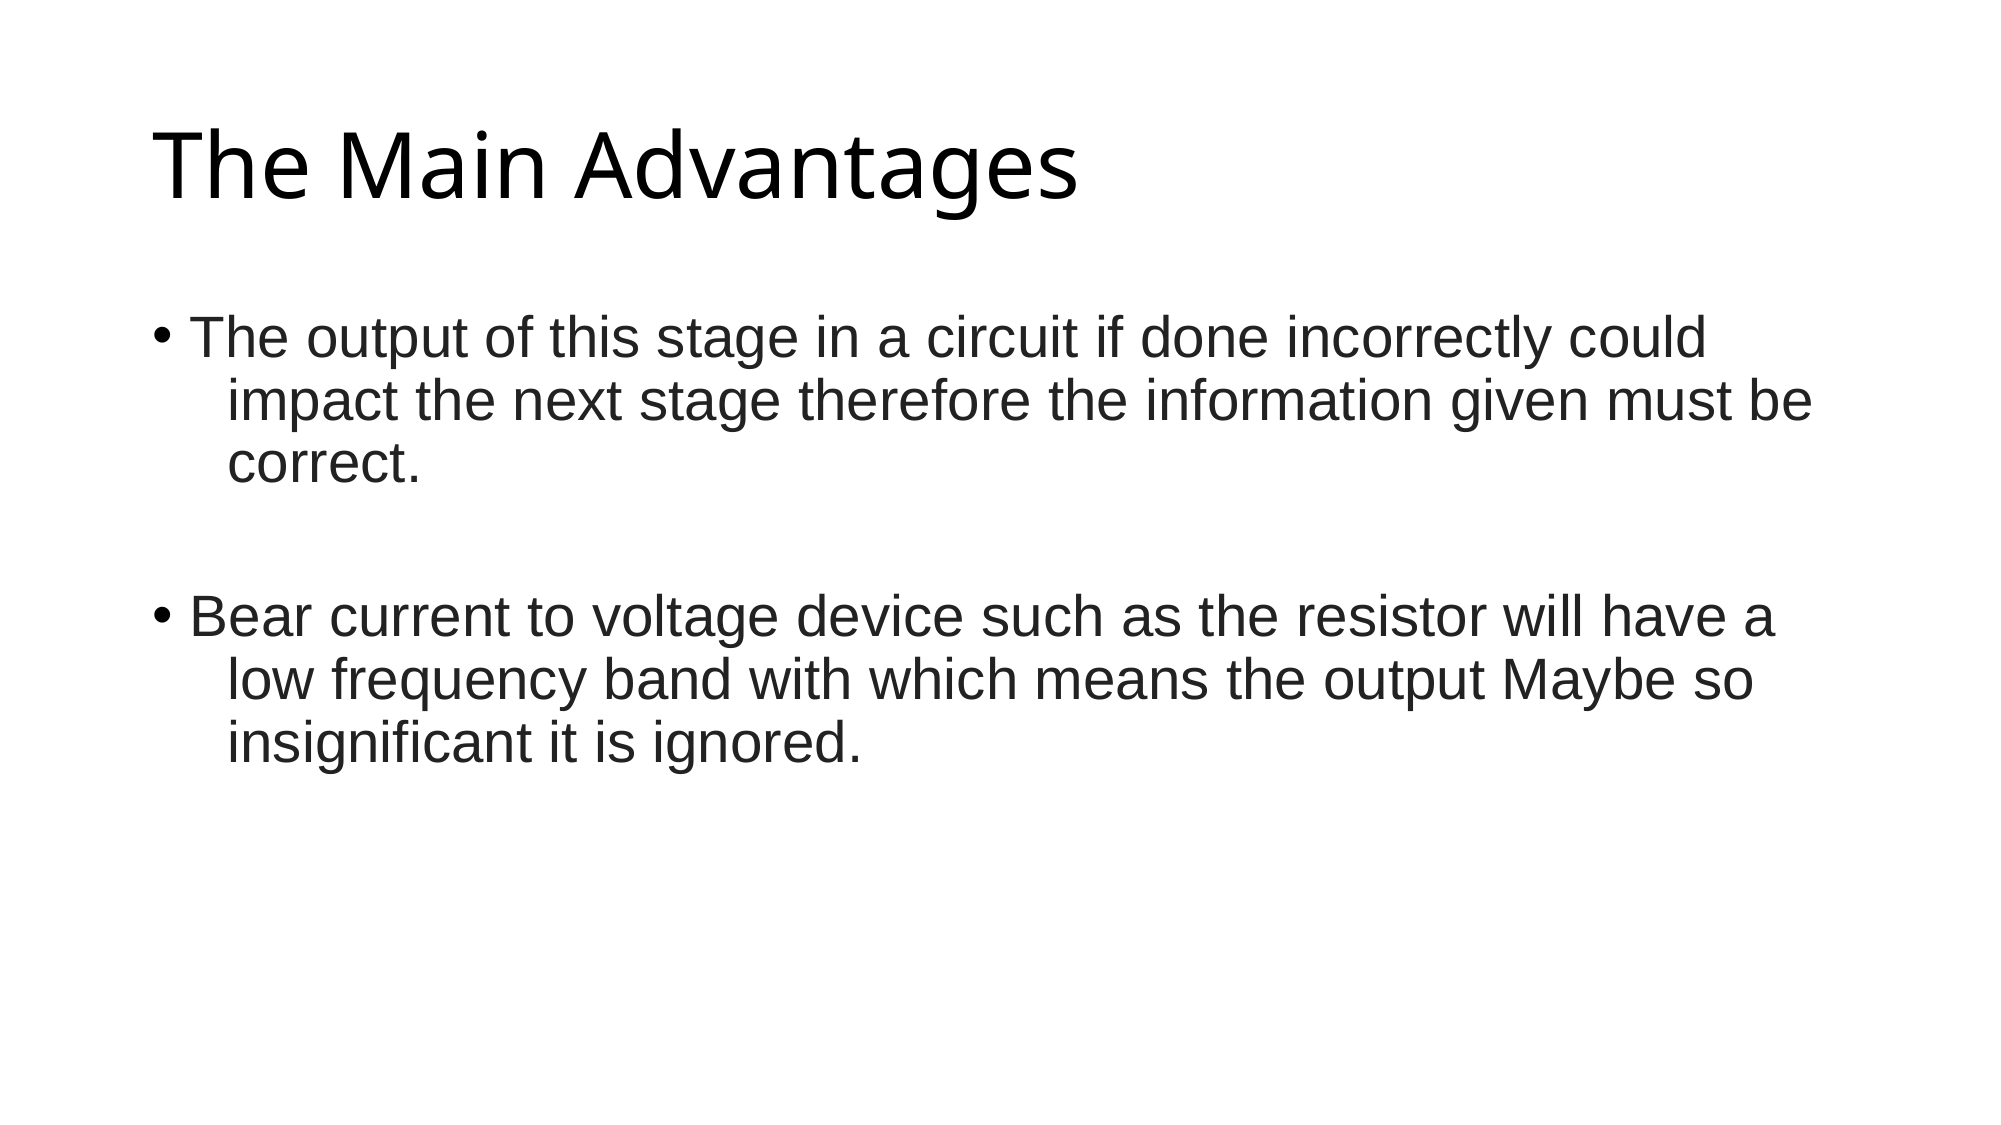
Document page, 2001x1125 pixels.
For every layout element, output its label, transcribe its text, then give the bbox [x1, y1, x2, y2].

list The output of this stage in a circuit if done incorrectly could impact the next stage therefore the information given must be correct. Bear current to voltage device such as the resistor will have a low frequency band with which means the output Maybe so insignificant it is ignored. [137, 299, 1863, 1014]
title The Main Advantages [137, 59, 1863, 278]
